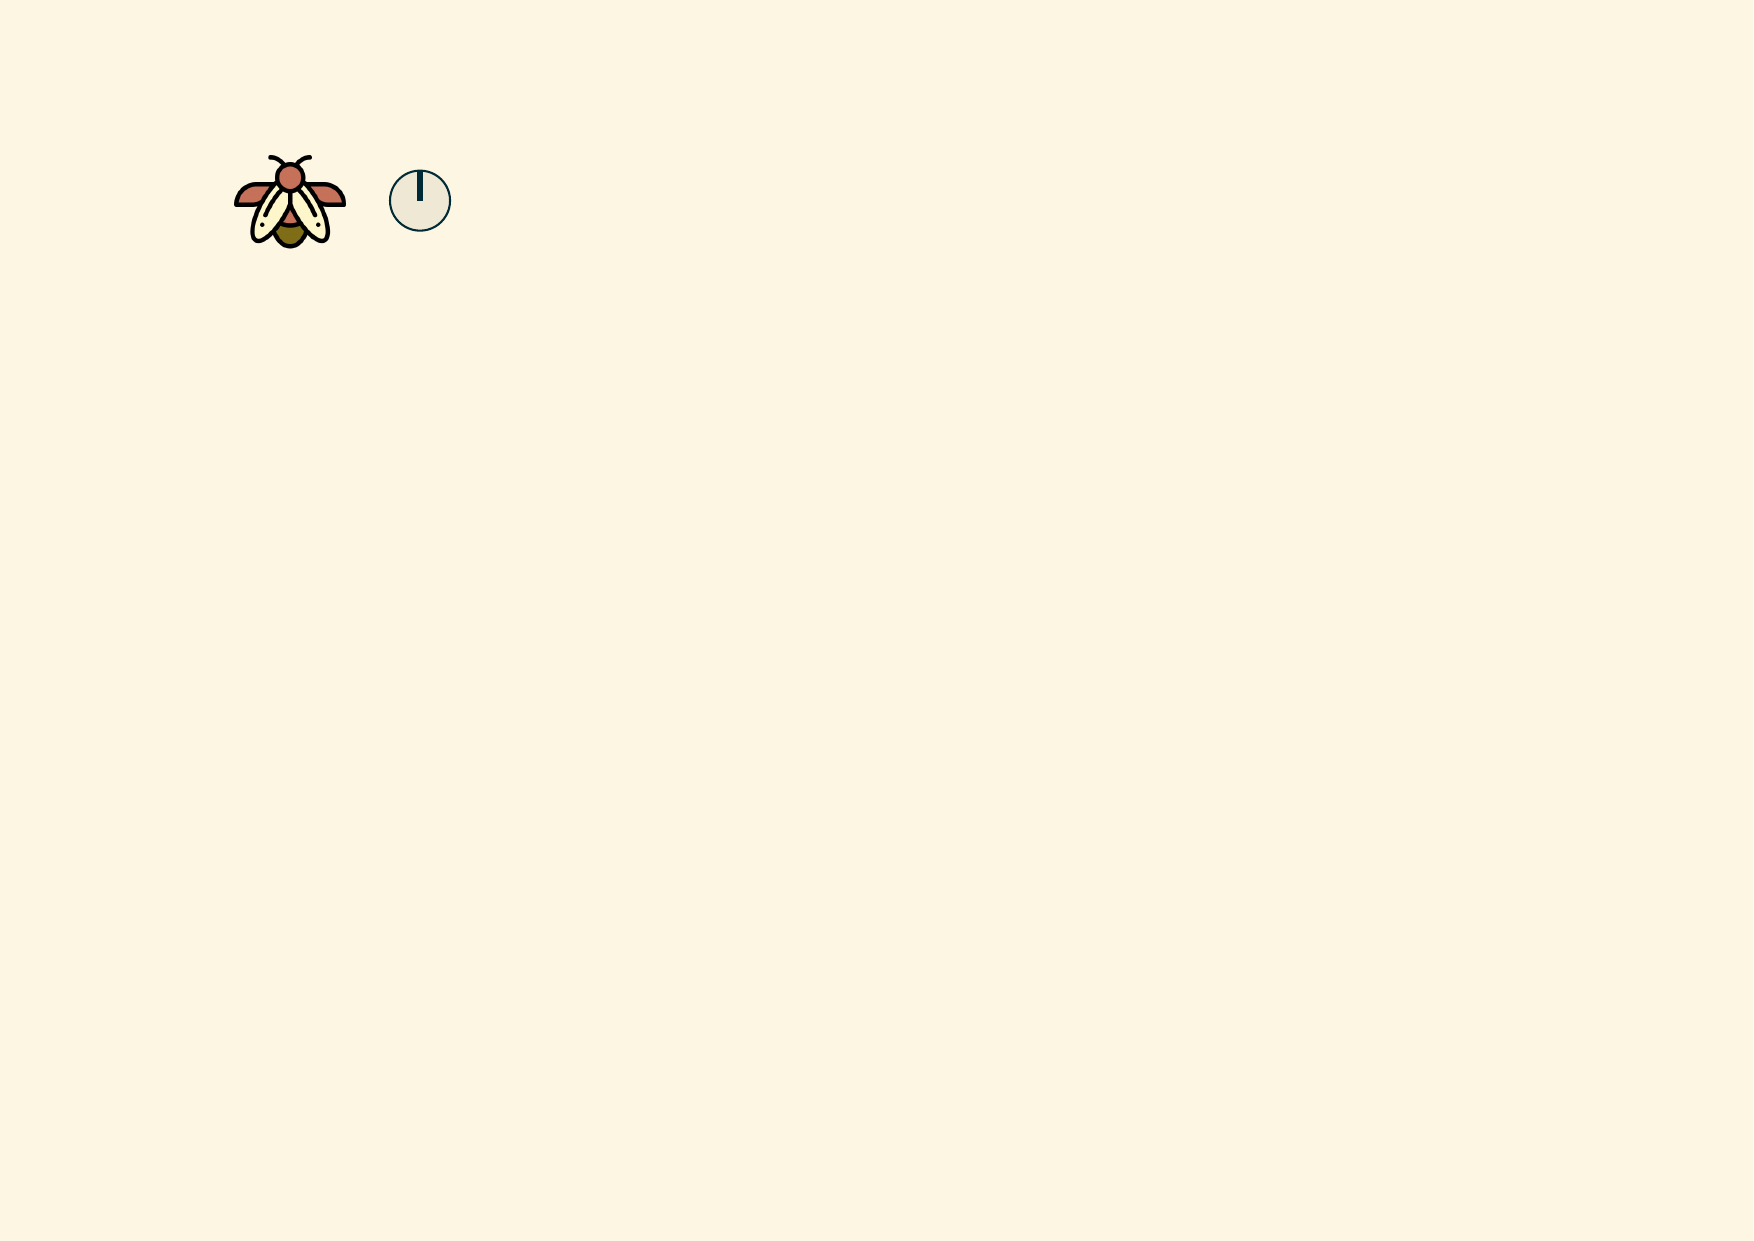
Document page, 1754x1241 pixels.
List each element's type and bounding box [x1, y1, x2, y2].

picture [234, 155, 346, 271]
text_box [390, 170, 451, 231]
